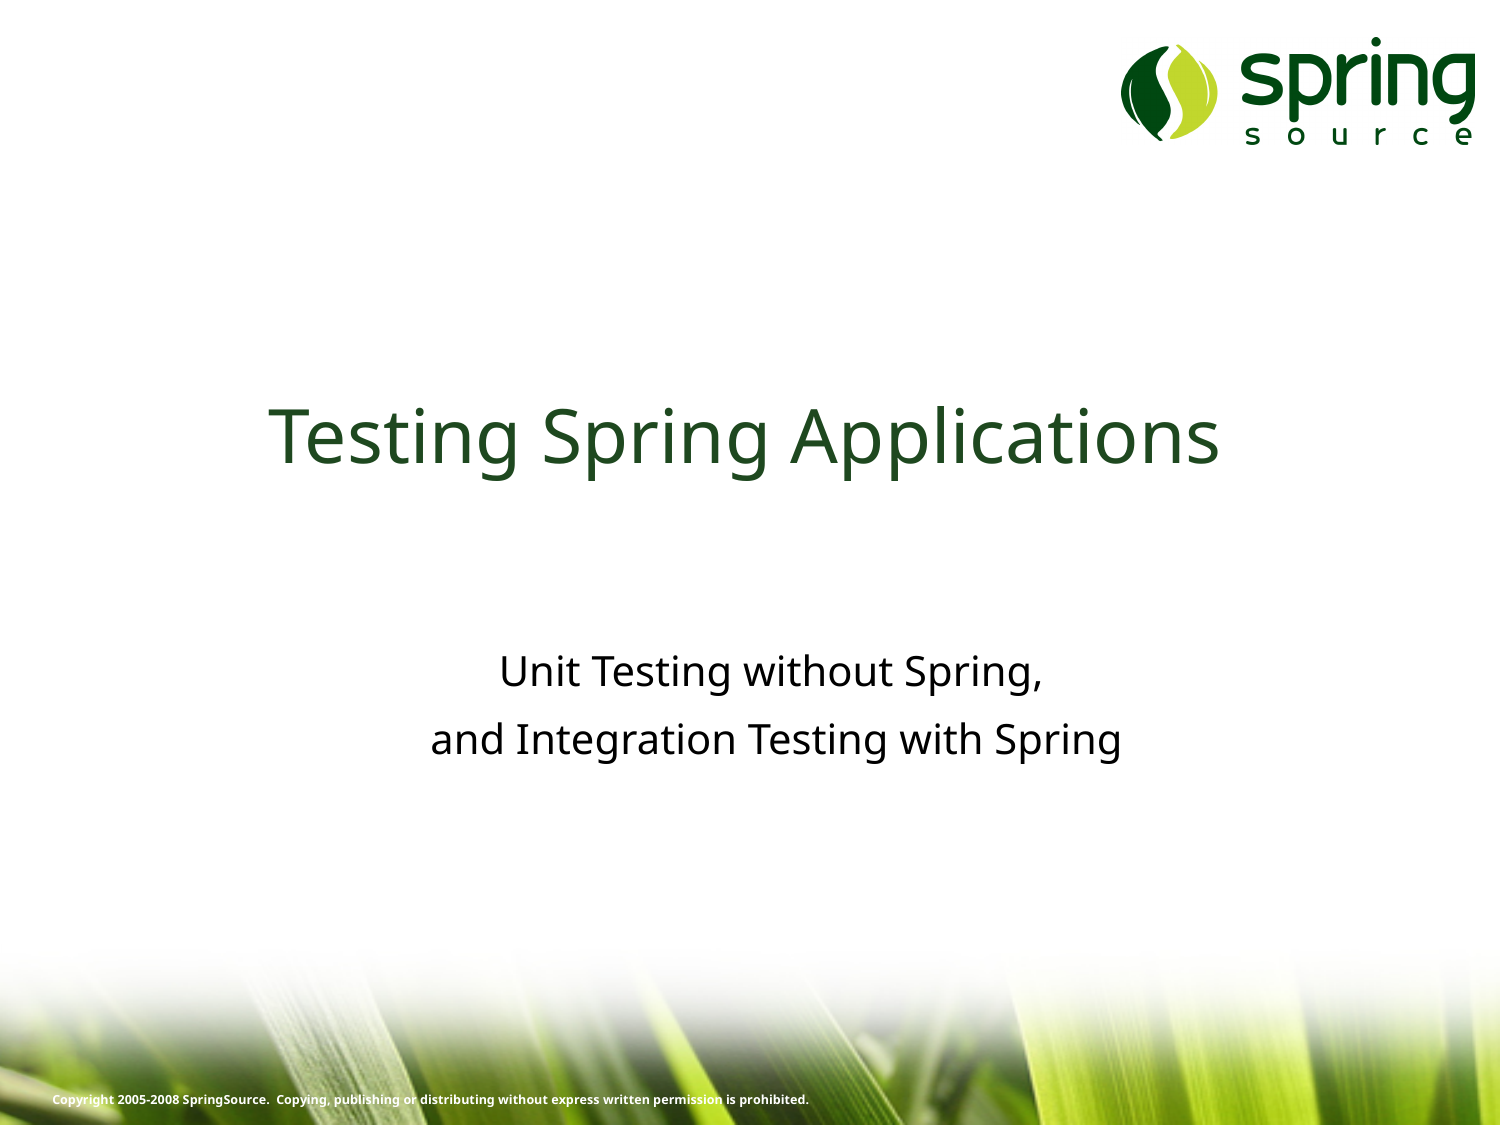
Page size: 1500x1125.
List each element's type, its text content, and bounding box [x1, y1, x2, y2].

picture [0, 944, 1500, 1125]
title Testing Spring Applications [107, 340, 1383, 529]
subtitle Unit Testing without Spring, and Integration Testing with Spring [214, 499, 1265, 788]
picture [1121, 37, 1475, 145]
